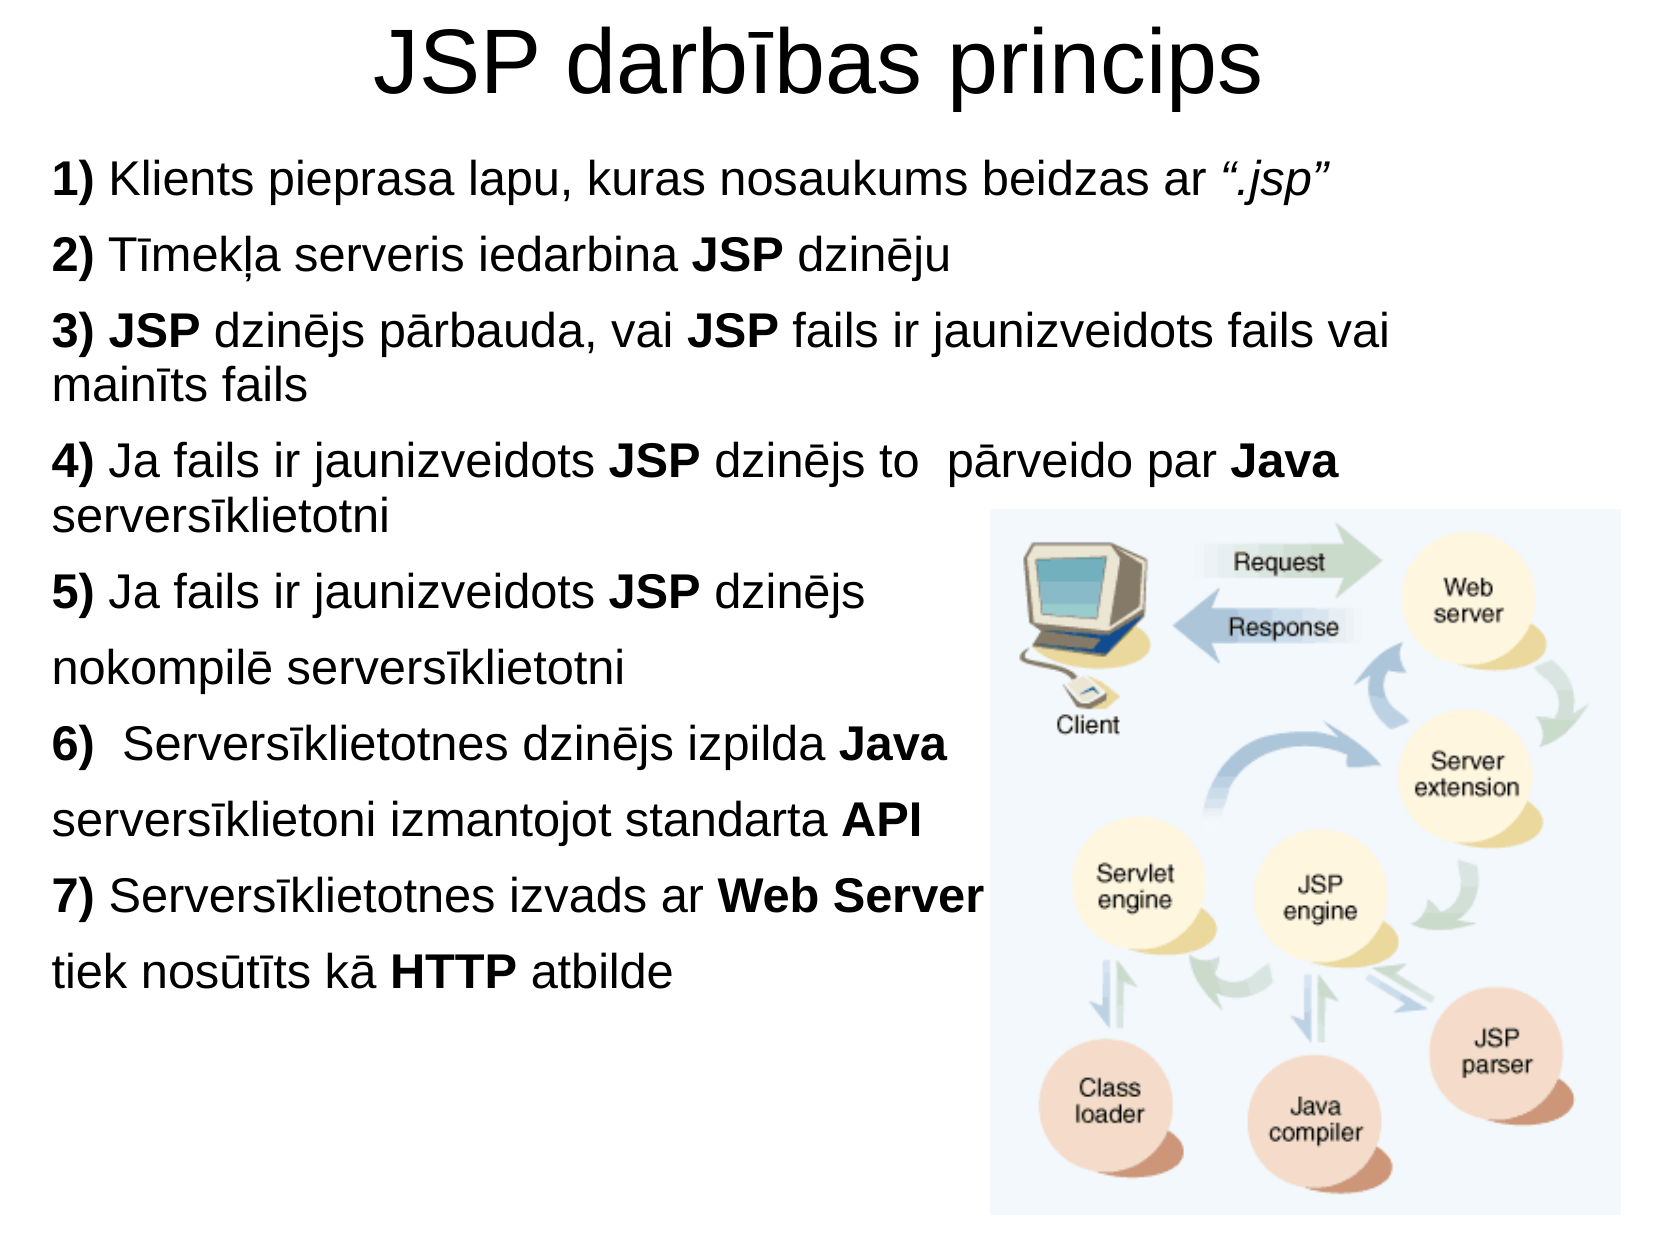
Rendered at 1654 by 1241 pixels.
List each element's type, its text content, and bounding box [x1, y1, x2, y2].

picture [990, 509, 1621, 1216]
title JSP darbības princips [75, 0, 1564, 166]
list 1) Klients pieprasa lapu, kuras nosaukums beidzas ar “.jsp” 2) Tīmekļa serveris iedarbina JSP dzinēju 3) JSP dzinējs pārbauda, vai JSP fails ir jaunizveidots fails vai mainīts fails 4) Ja fails ir jaunizveidots JSP dzinējs to pārveido par Java serversīklietotni 5) Ja fails ir jaunizveidots JSP dzinējs nokompilē serversīklietotni 6) Serversīklietotnes dzinējs izpilda Java serversīklietoni izmantojot standarta API 7) Serversīklietotnes izvads ar Web Server tiek nosūtīts kā HTTP atbilde [0, 150, 1441, 1006]
